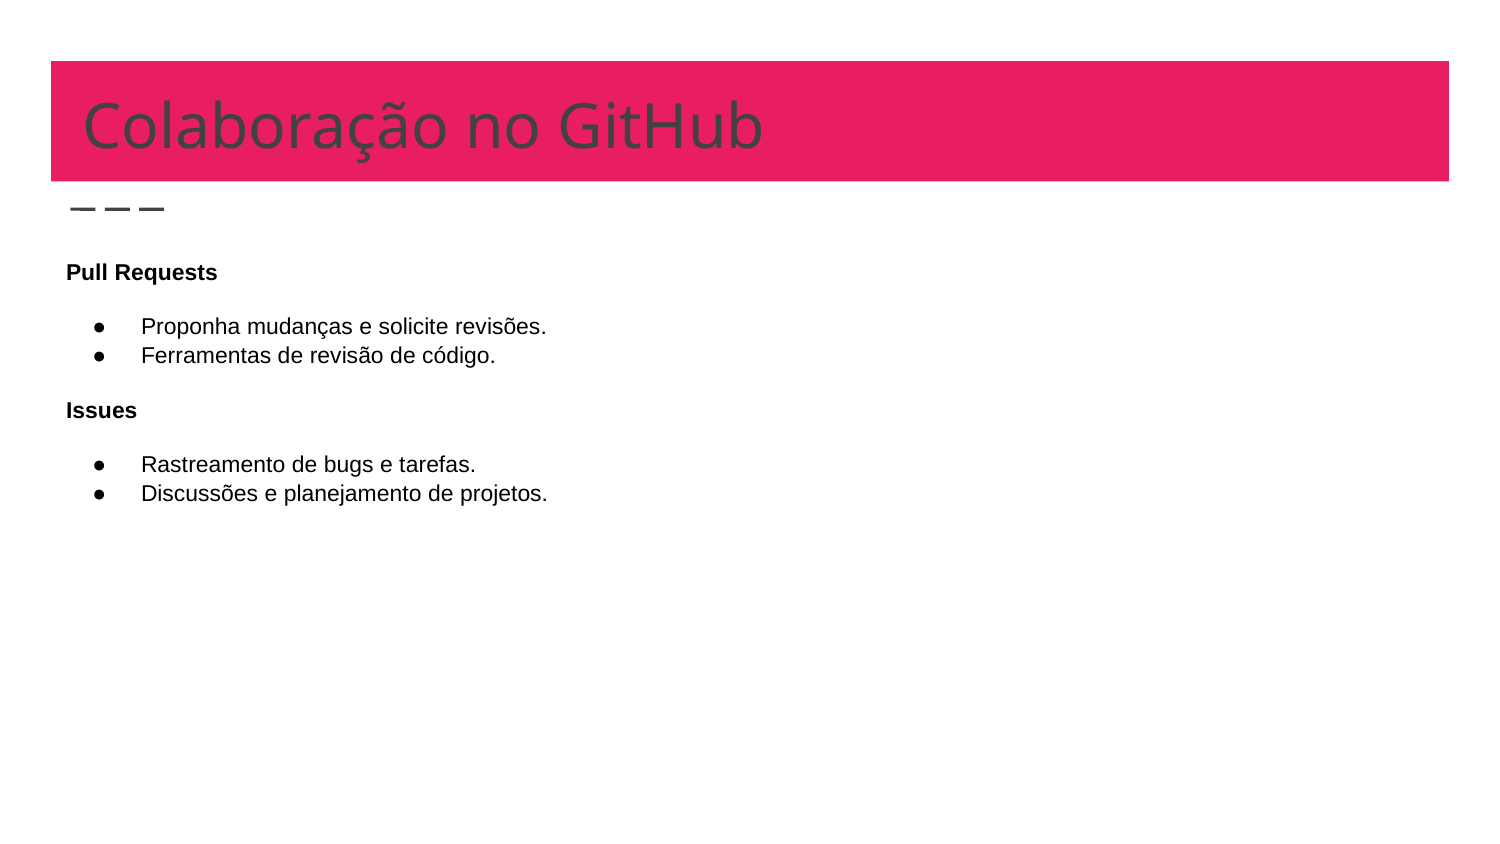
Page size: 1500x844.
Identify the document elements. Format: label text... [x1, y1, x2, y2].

list Pull Requests Proponha mudanças e solicite revisões. Ferramentas de revisão de código. Issues Rastreamento de bugs e tarefas. Discussões e planejamento de projetos. [51, 240, 1449, 750]
title Colaboração no GitHub [51, 61, 1449, 182]
